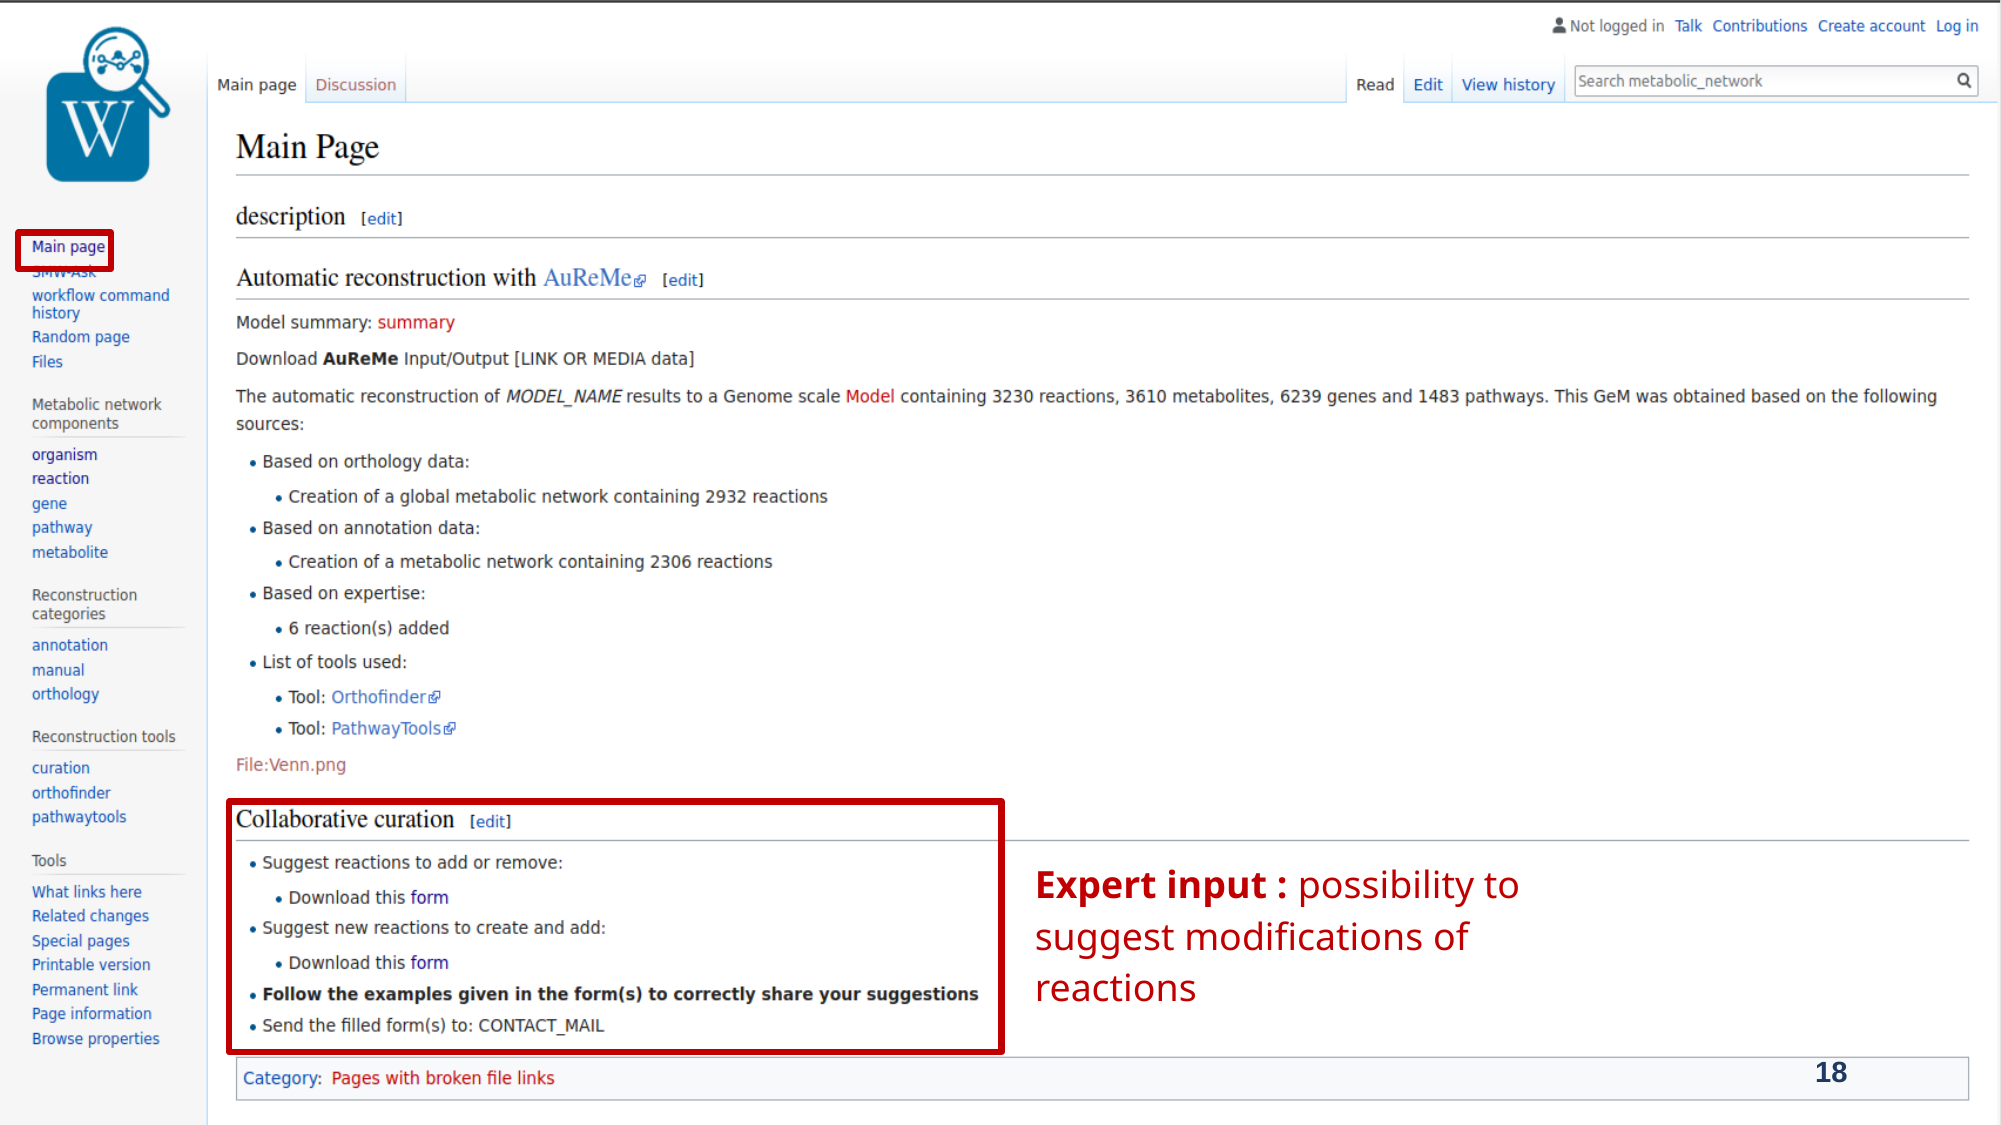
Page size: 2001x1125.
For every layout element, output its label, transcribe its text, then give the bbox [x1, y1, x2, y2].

picture [0, 0, 2001, 1125]
text_box Expert input : possibility to suggest modifications of reactions [1019, 851, 1638, 1002]
slide_number 2 [1412, 1042, 1863, 1103]
